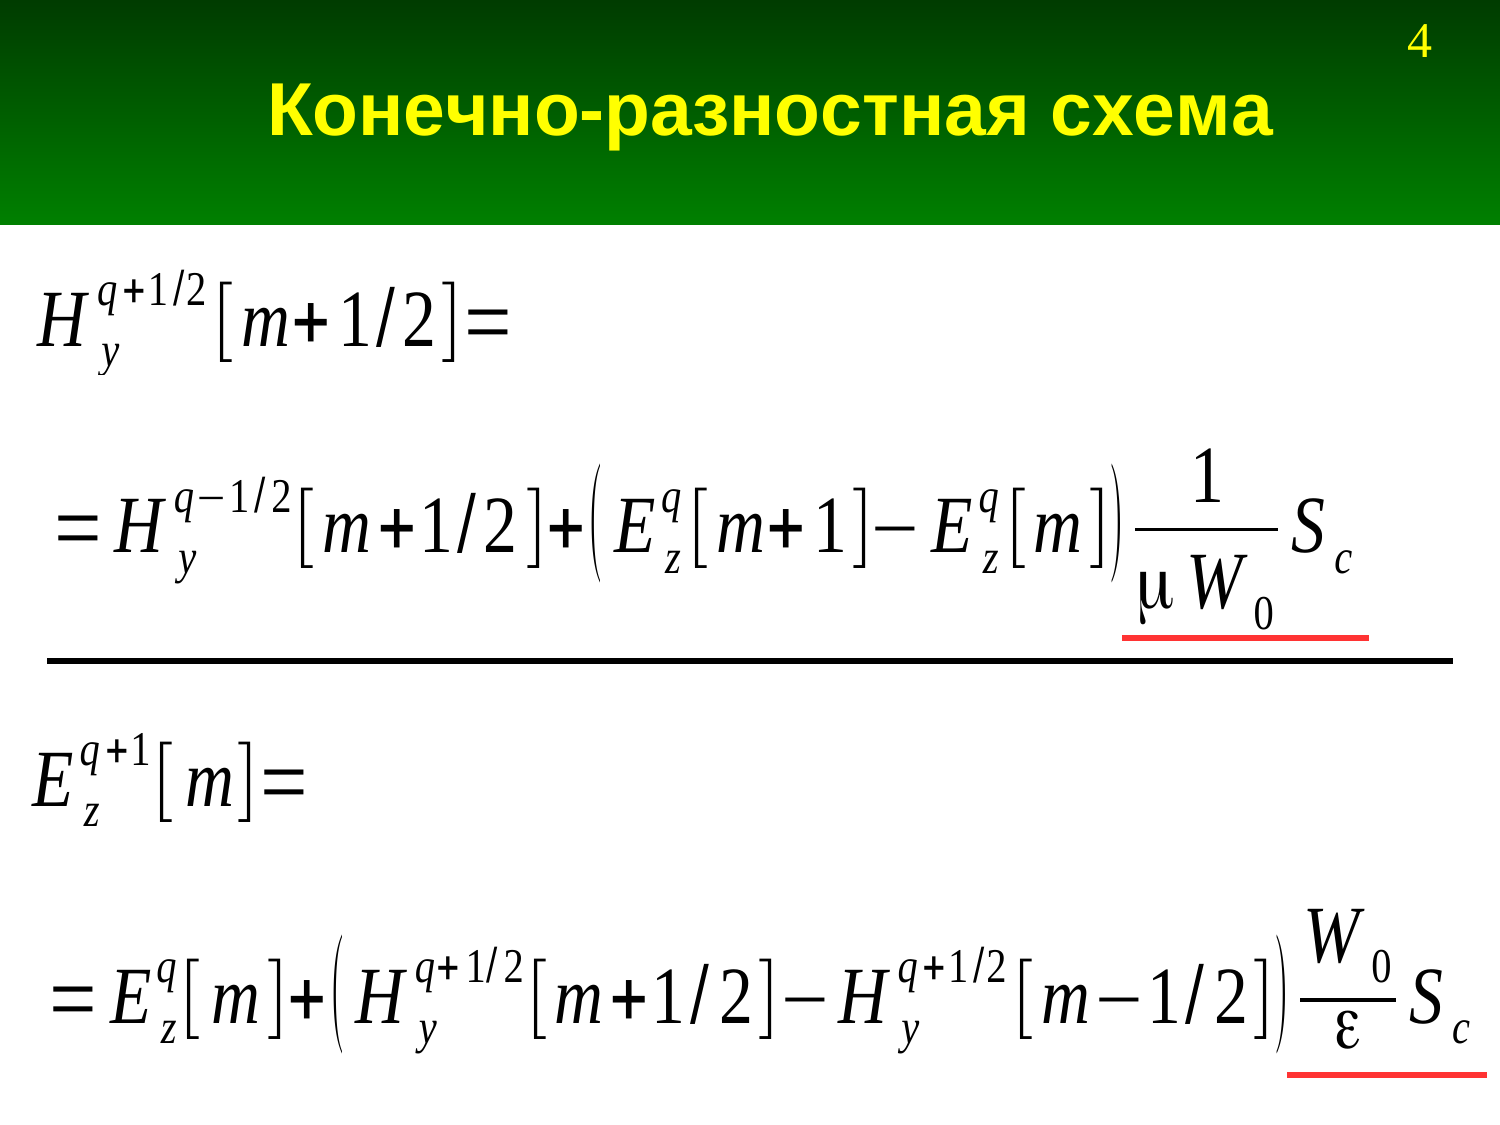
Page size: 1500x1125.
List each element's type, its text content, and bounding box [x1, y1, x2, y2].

chart [16, 259, 534, 375]
chart [11, 719, 329, 835]
chart [34, 431, 1369, 638]
title Конечно-разностная схема [100, 7, 1441, 204]
chart [29, 891, 1488, 1061]
